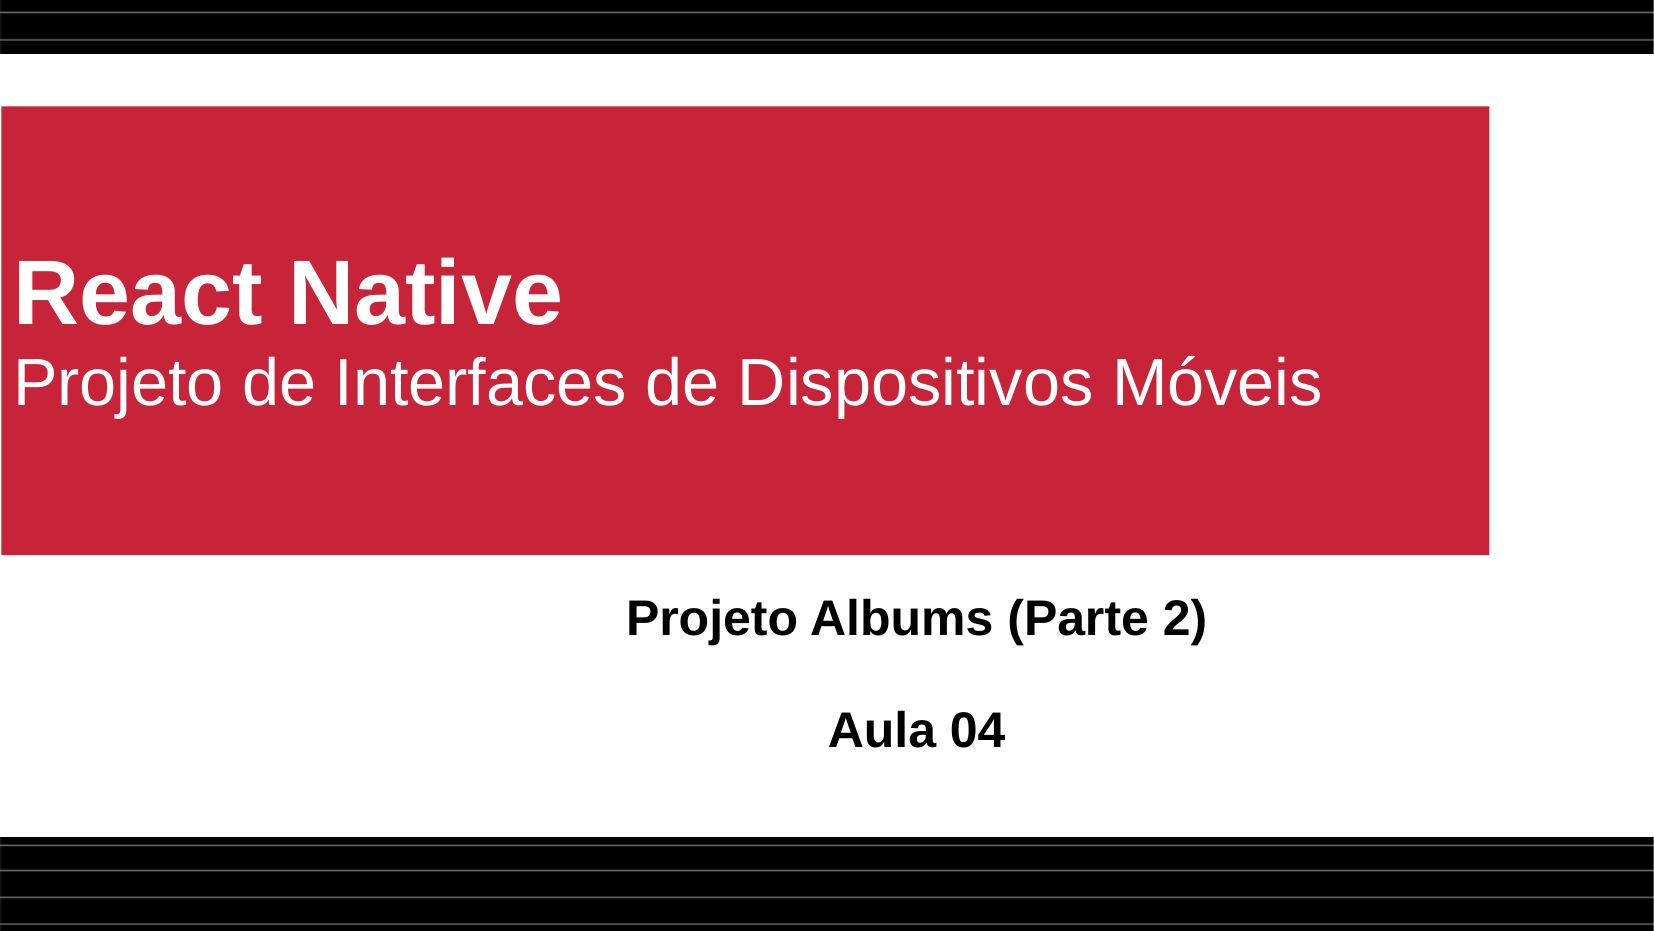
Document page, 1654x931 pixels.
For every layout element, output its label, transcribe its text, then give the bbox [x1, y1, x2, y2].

picture [0, 837, 1654, 931]
picture [0, 0, 1654, 54]
subtitle Projeto Albums (Parte 2) Aula 04 [625, 590, 1489, 815]
title React Native Projeto de Interfaces de Dispositivos Móveis [1, 106, 1490, 556]
